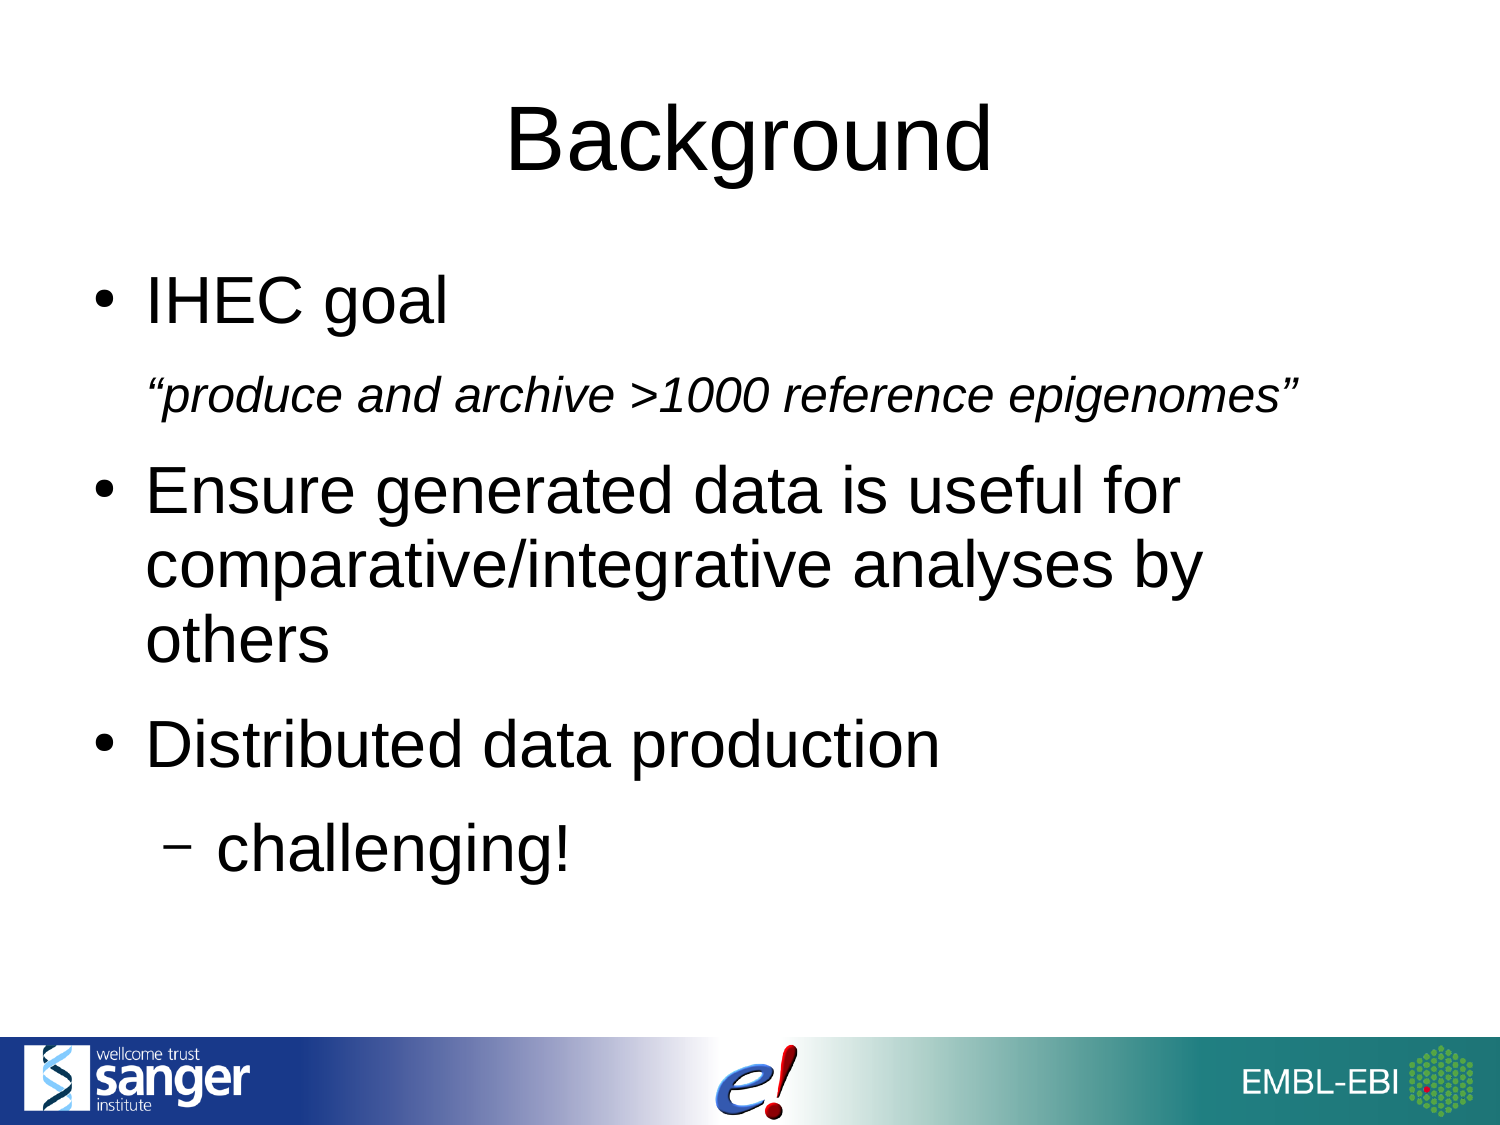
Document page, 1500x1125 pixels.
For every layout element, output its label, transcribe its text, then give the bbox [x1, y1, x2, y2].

list IHEC goal “produce and archive >1000 reference epigenomes” Ensure generated data is useful for comparative/integrative analyses by others Distributed data production challenging! [75, 263, 1395, 916]
title Background [75, 44, 1425, 233]
picture [0, 1037, 1500, 1125]
